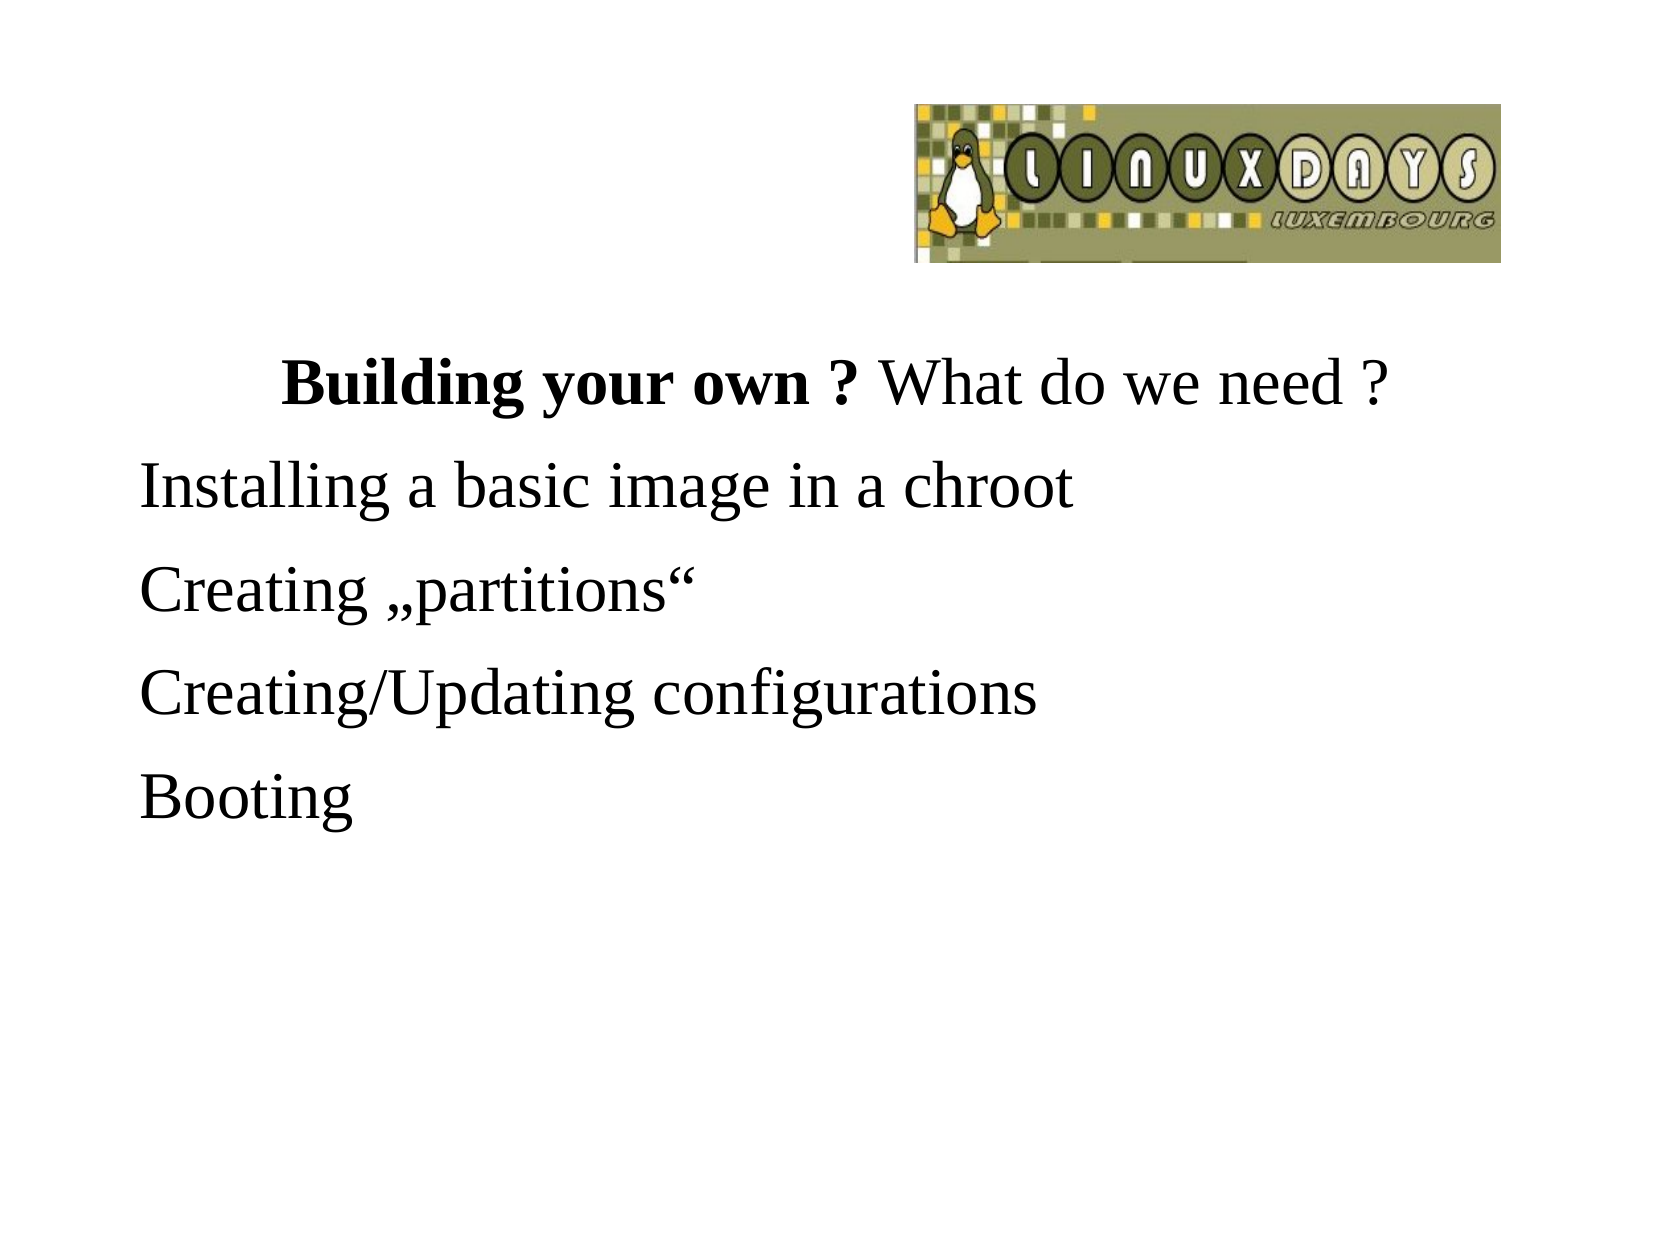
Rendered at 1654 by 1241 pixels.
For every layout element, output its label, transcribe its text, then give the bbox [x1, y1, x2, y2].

picture [914, 104, 1501, 263]
list Building your own ? What do we need ? Installing a basic image in a chroot Creating „partitions“ Creating/Updating configurations Booting [121, 344, 1534, 1194]
